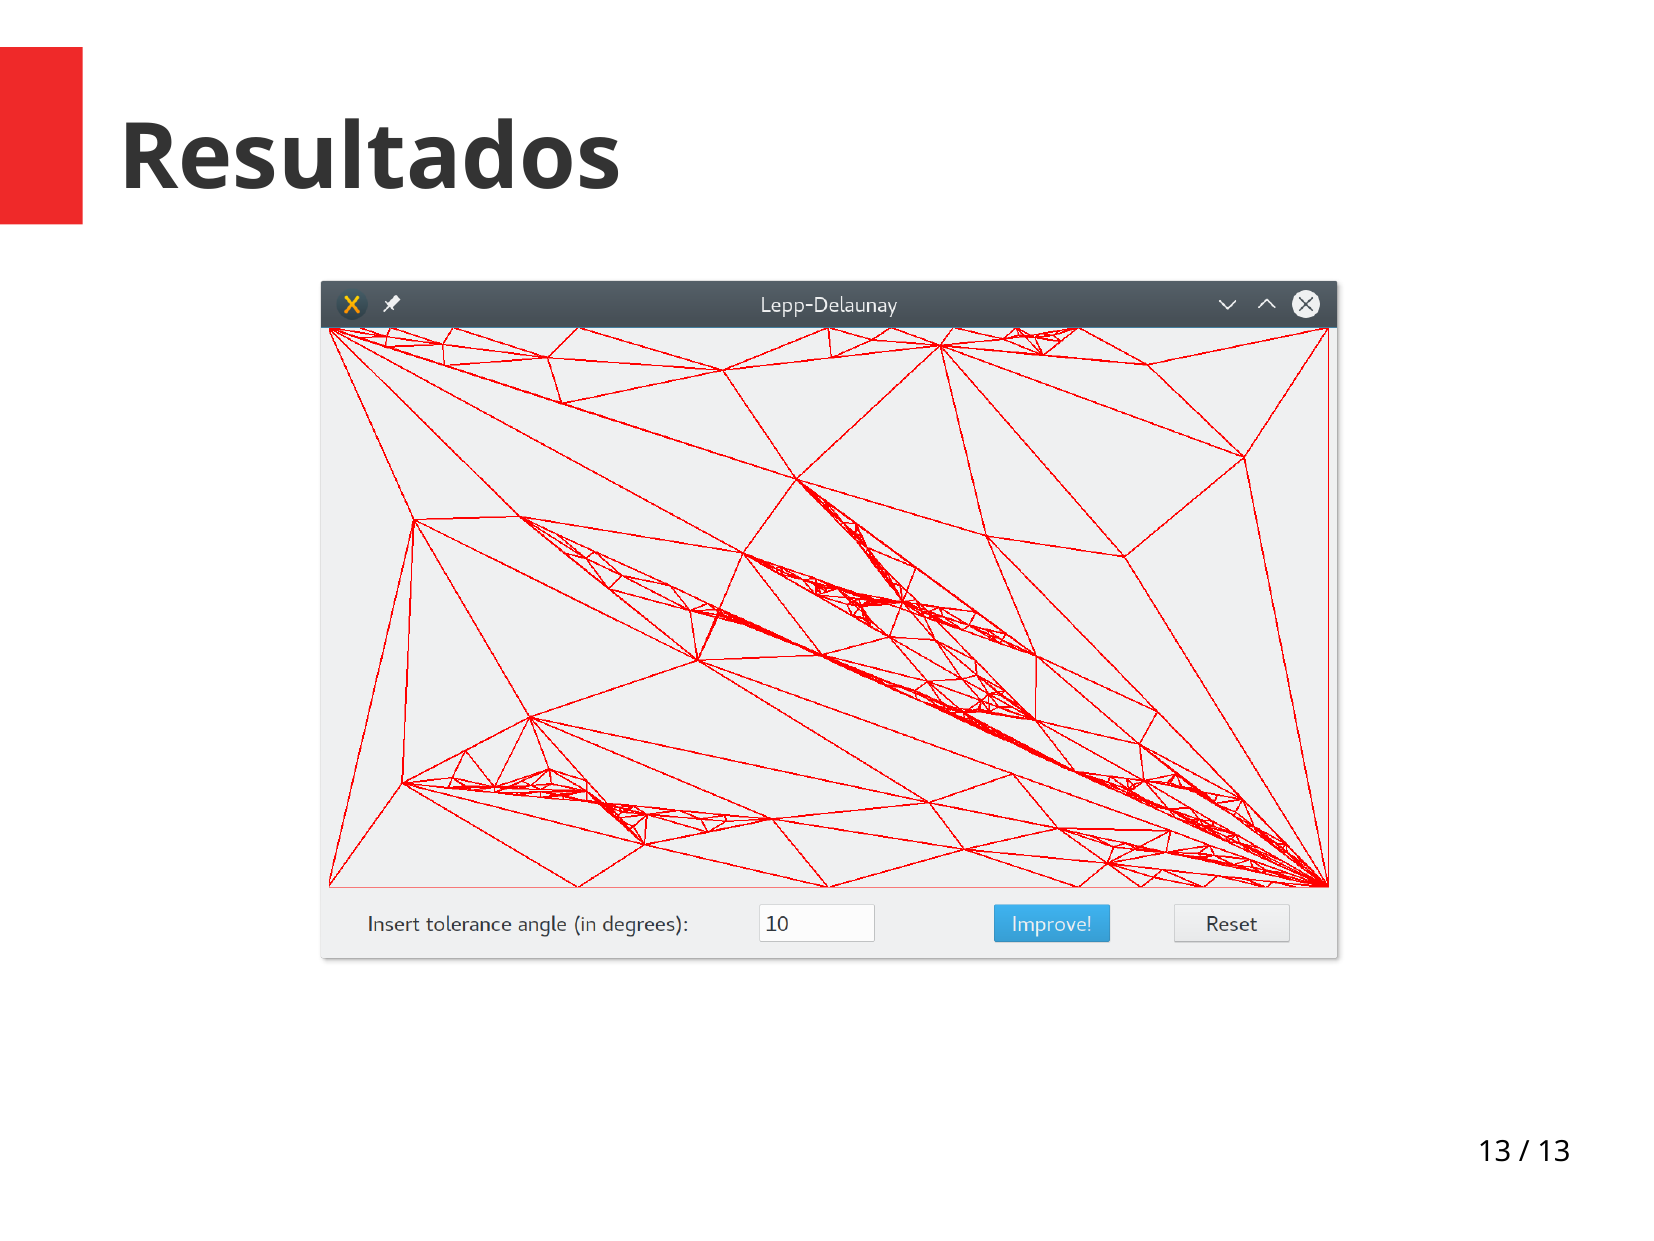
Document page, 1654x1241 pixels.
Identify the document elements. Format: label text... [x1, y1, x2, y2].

picture [315, 275, 1347, 968]
title Resultados [118, 49, 1571, 257]
